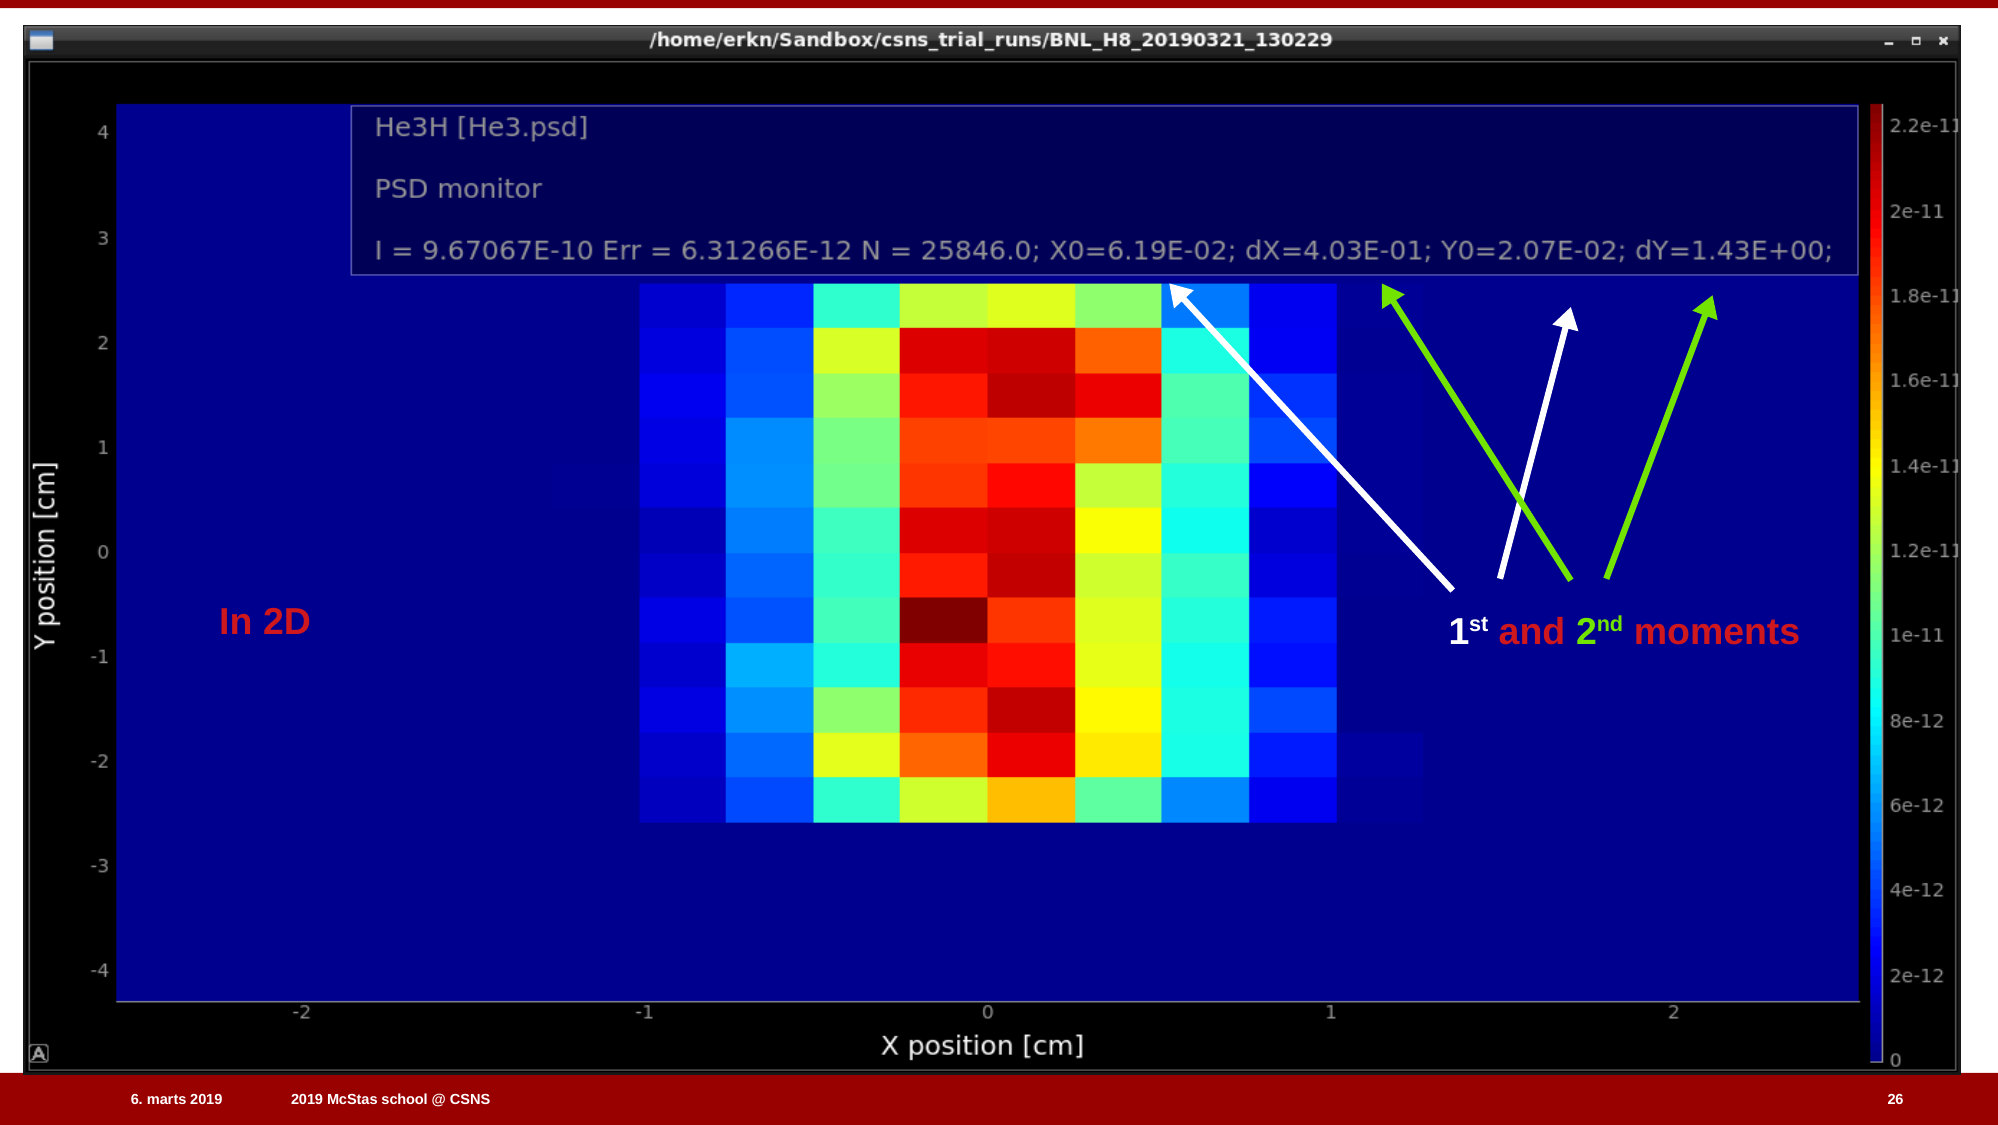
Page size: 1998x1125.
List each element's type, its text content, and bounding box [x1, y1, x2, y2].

slide_number 33 [1887, 1088, 1909, 1110]
text_box 1st and 2nd moments [1433, 603, 1949, 662]
picture [23, 25, 1961, 1075]
text_box In 2D [204, 592, 768, 650]
